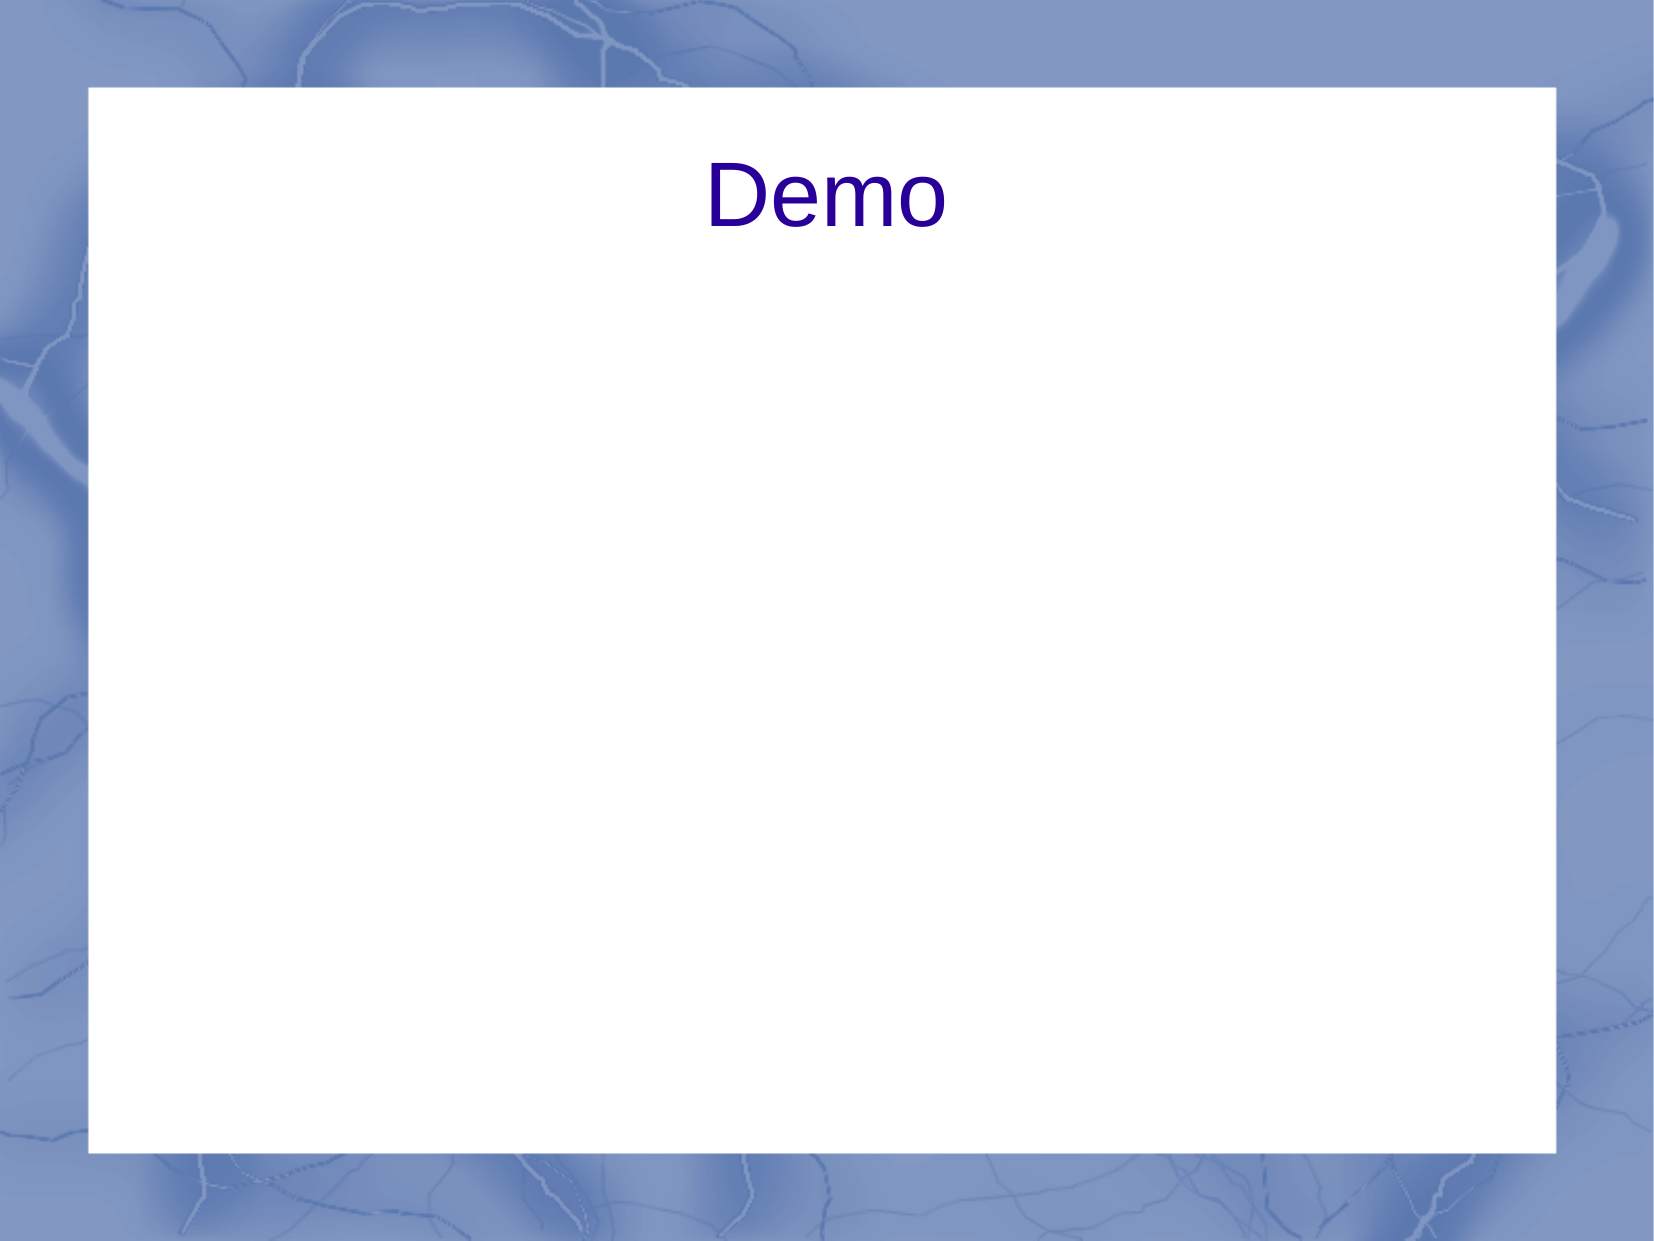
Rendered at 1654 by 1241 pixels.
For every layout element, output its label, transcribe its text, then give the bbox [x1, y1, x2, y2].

picture [0, 0, 1654, 1241]
title Demo [118, 98, 1536, 291]
